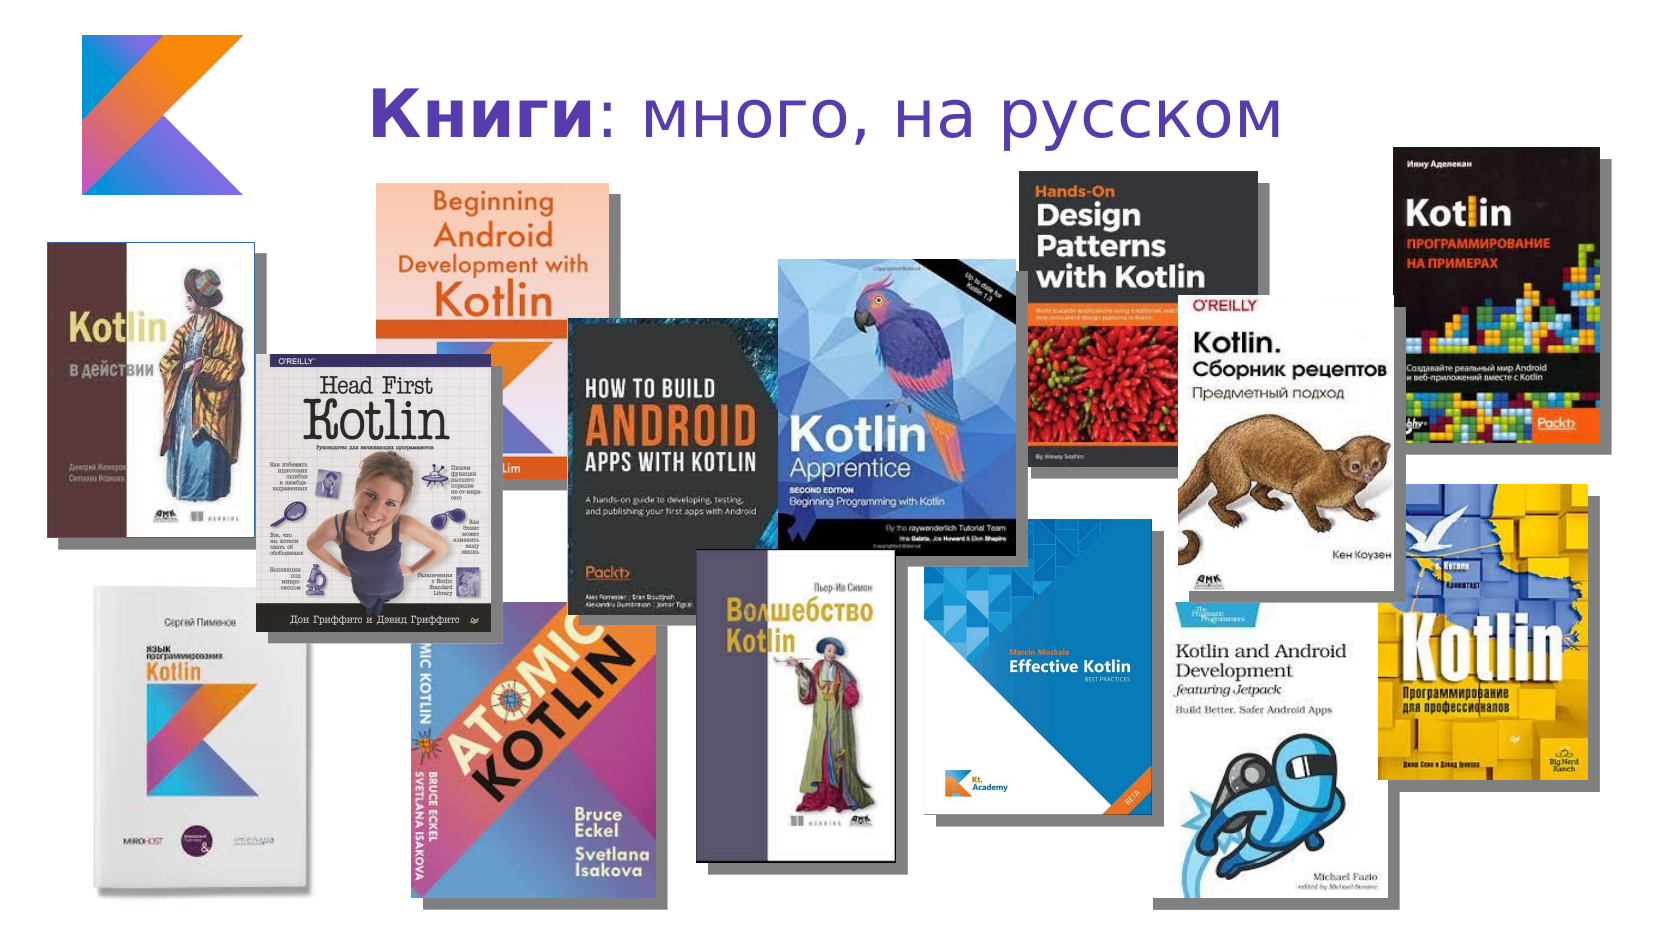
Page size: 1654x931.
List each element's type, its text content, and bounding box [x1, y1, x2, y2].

picture [82, 35, 243, 195]
picture [924, 519, 1152, 815]
picture [47, 242, 255, 538]
picture [1019, 147, 1600, 591]
picture [68, 183, 1016, 928]
title Книги: много, на русском [243, 37, 1571, 193]
picture [1141, 484, 1588, 898]
